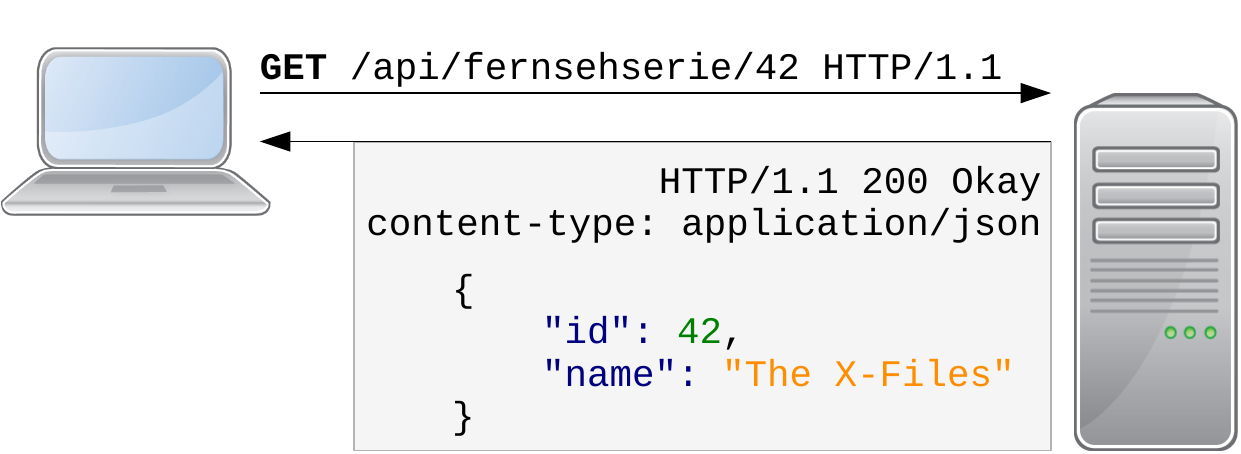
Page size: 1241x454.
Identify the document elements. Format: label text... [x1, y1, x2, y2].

text_box { "id": 42, "name": "The X-Files" } [452, 269, 1053, 443]
text_box [354, 142, 1052, 451]
picture [0, 35, 282, 228]
text_box HTTP/1.1 200 Okay content-type: application/json [366, 161, 1042, 251]
picture [1074, 93, 1238, 451]
text_box GET /api/fernsehserie/42 HTTP/1.1 [259, 48, 1003, 94]
